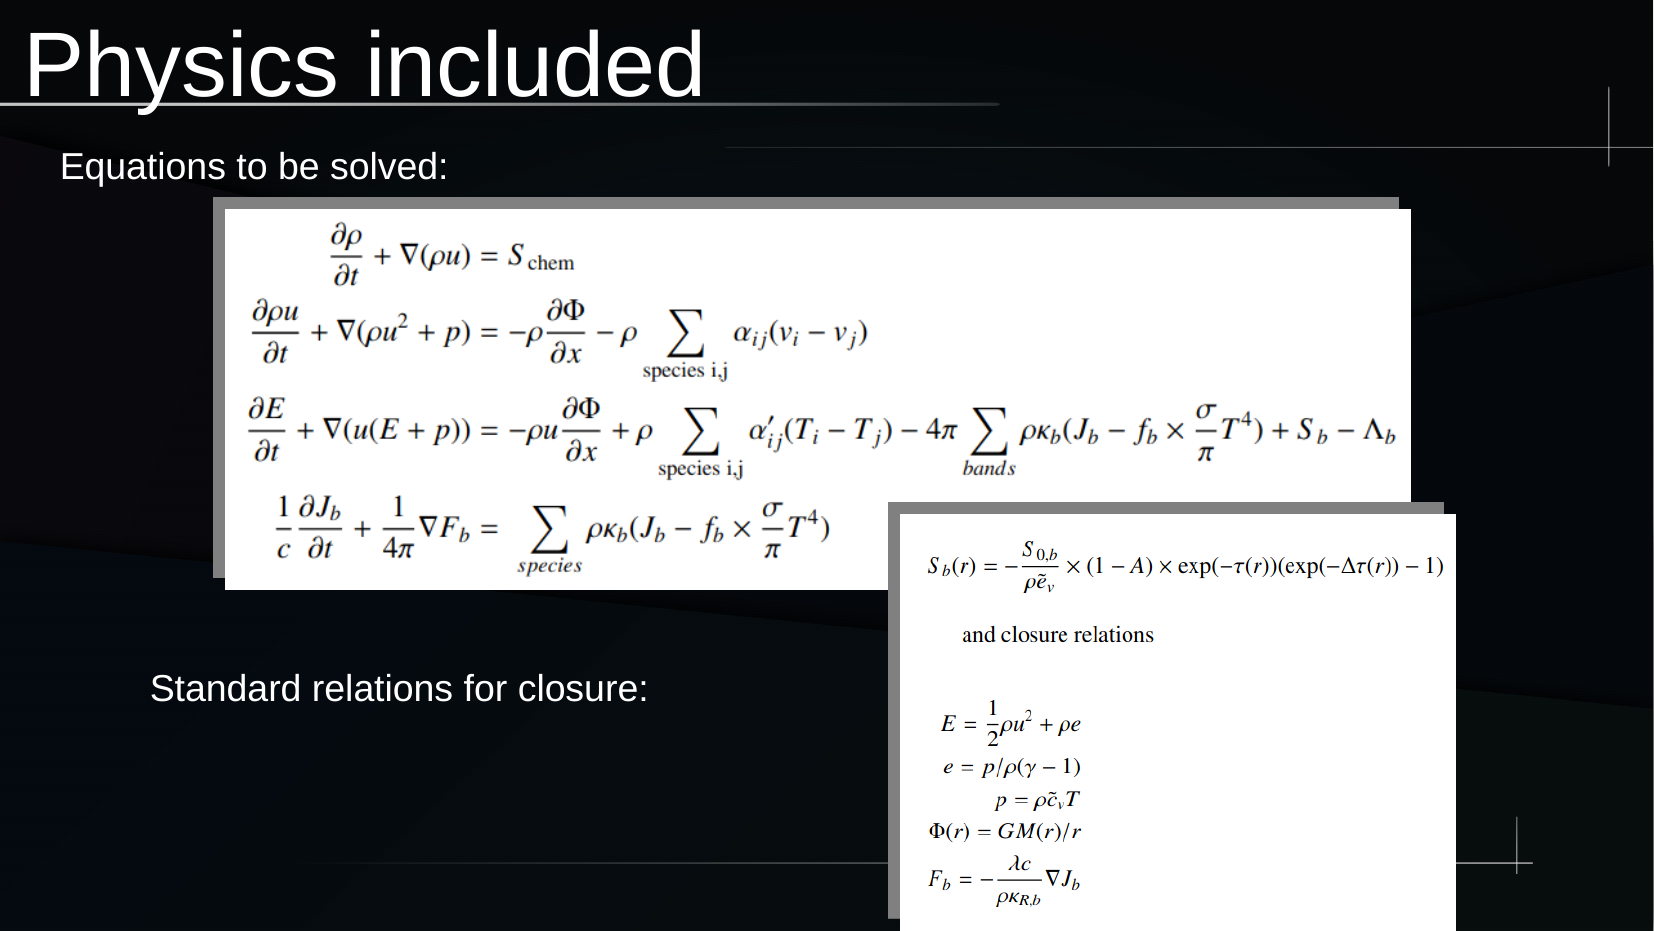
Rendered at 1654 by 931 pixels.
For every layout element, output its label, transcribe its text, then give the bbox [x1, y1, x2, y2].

title Physics included [23, 11, 1589, 119]
picture [0, 0, 1654, 931]
text_box Equations to be solved: [45, 138, 676, 196]
text_box Standard relations for closure: [135, 660, 811, 717]
